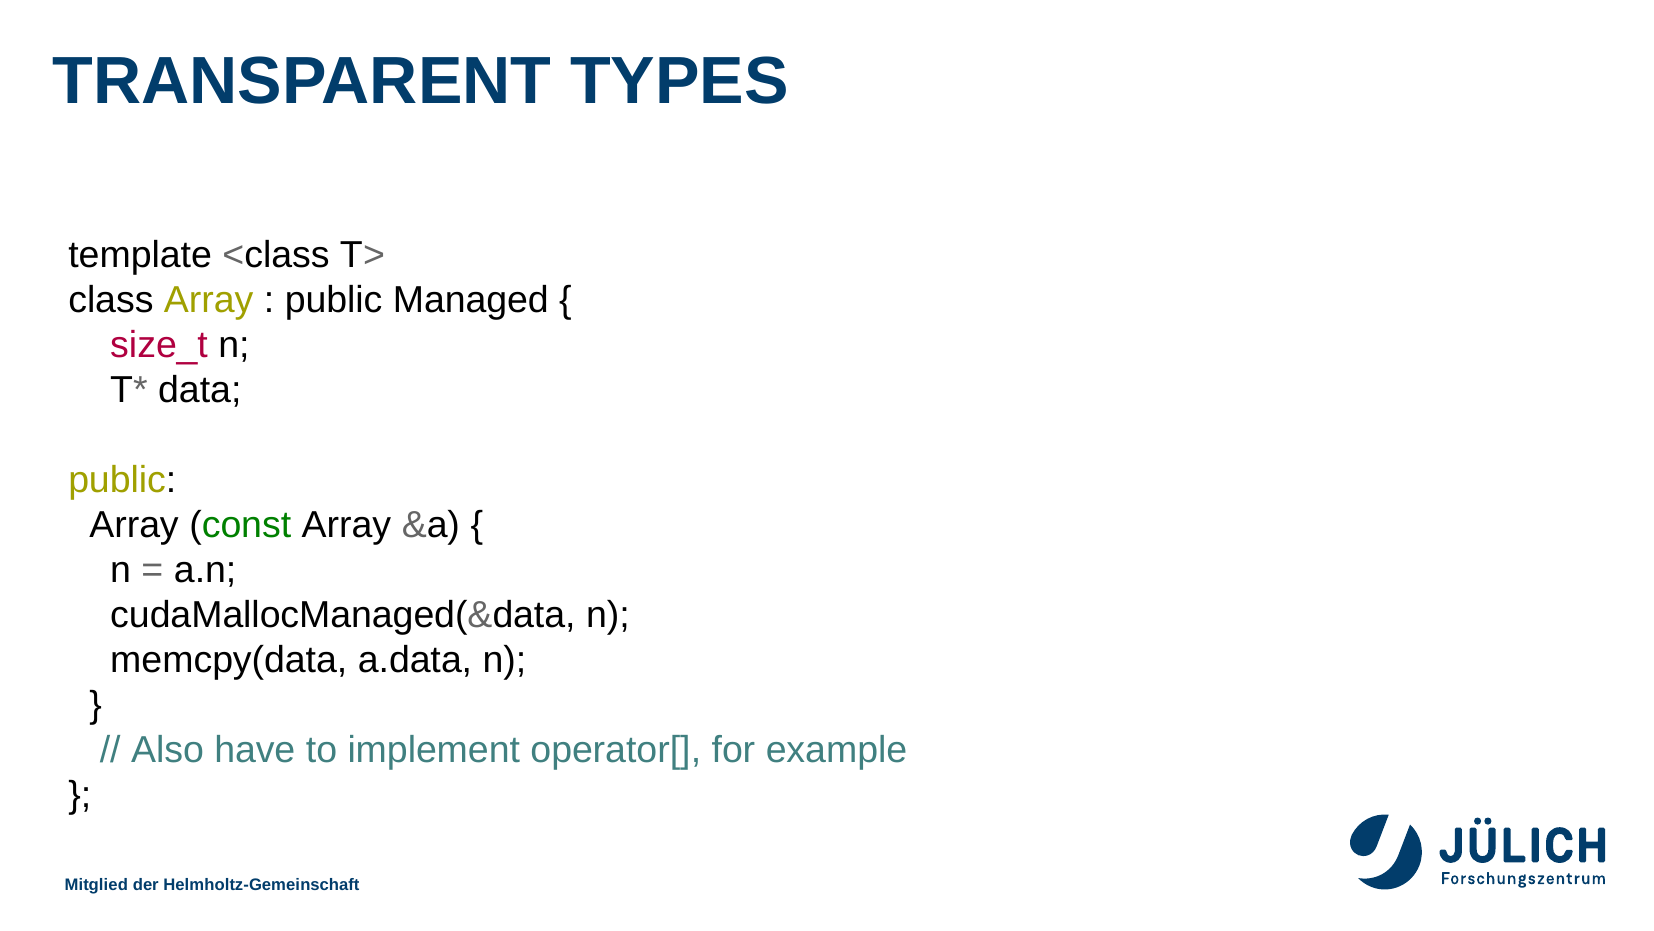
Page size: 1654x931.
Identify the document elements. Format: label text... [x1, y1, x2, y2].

title Transparent Types [52, 43, 1606, 194]
text_box template <class T> class Array : public Managed { size_t n; T* data; public: Array (const Array &a) { n = a.n; cudaMallocManaged(&data, n); memcpy(data, a.data, n); } // Also have to implement operator[], for example }; [53, 222, 1216, 913]
